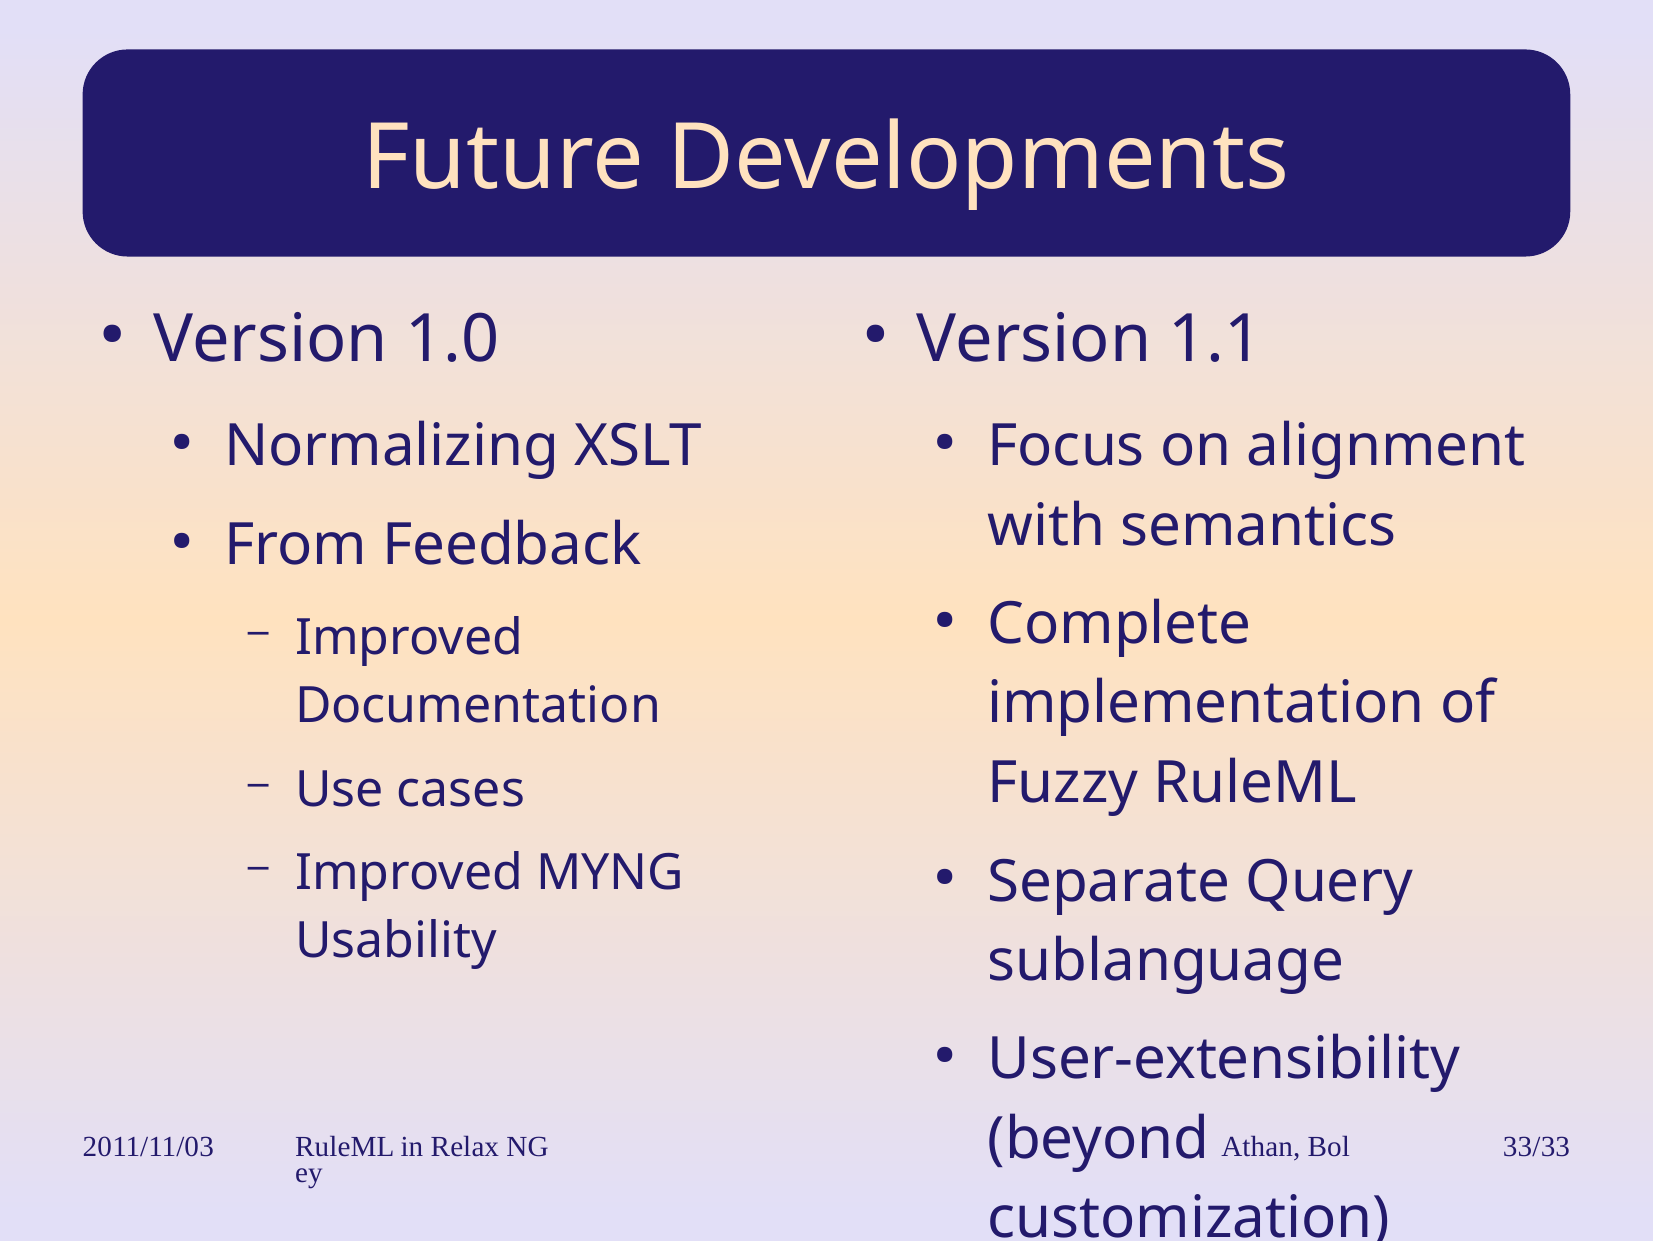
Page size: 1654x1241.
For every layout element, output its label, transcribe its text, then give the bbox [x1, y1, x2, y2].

list Version 1.0 Normalizing XSLT From Feedback Improved Documentation Use cases Improved MYNG Usability [82, 290, 809, 1109]
list Version 1.1 Focus on alignment with semantics Complete implementation of Fuzzy RuleML Separate Query sublanguage User-extensibility (beyond customization) [845, 290, 1596, 1109]
title Future Developments [82, 49, 1571, 257]
